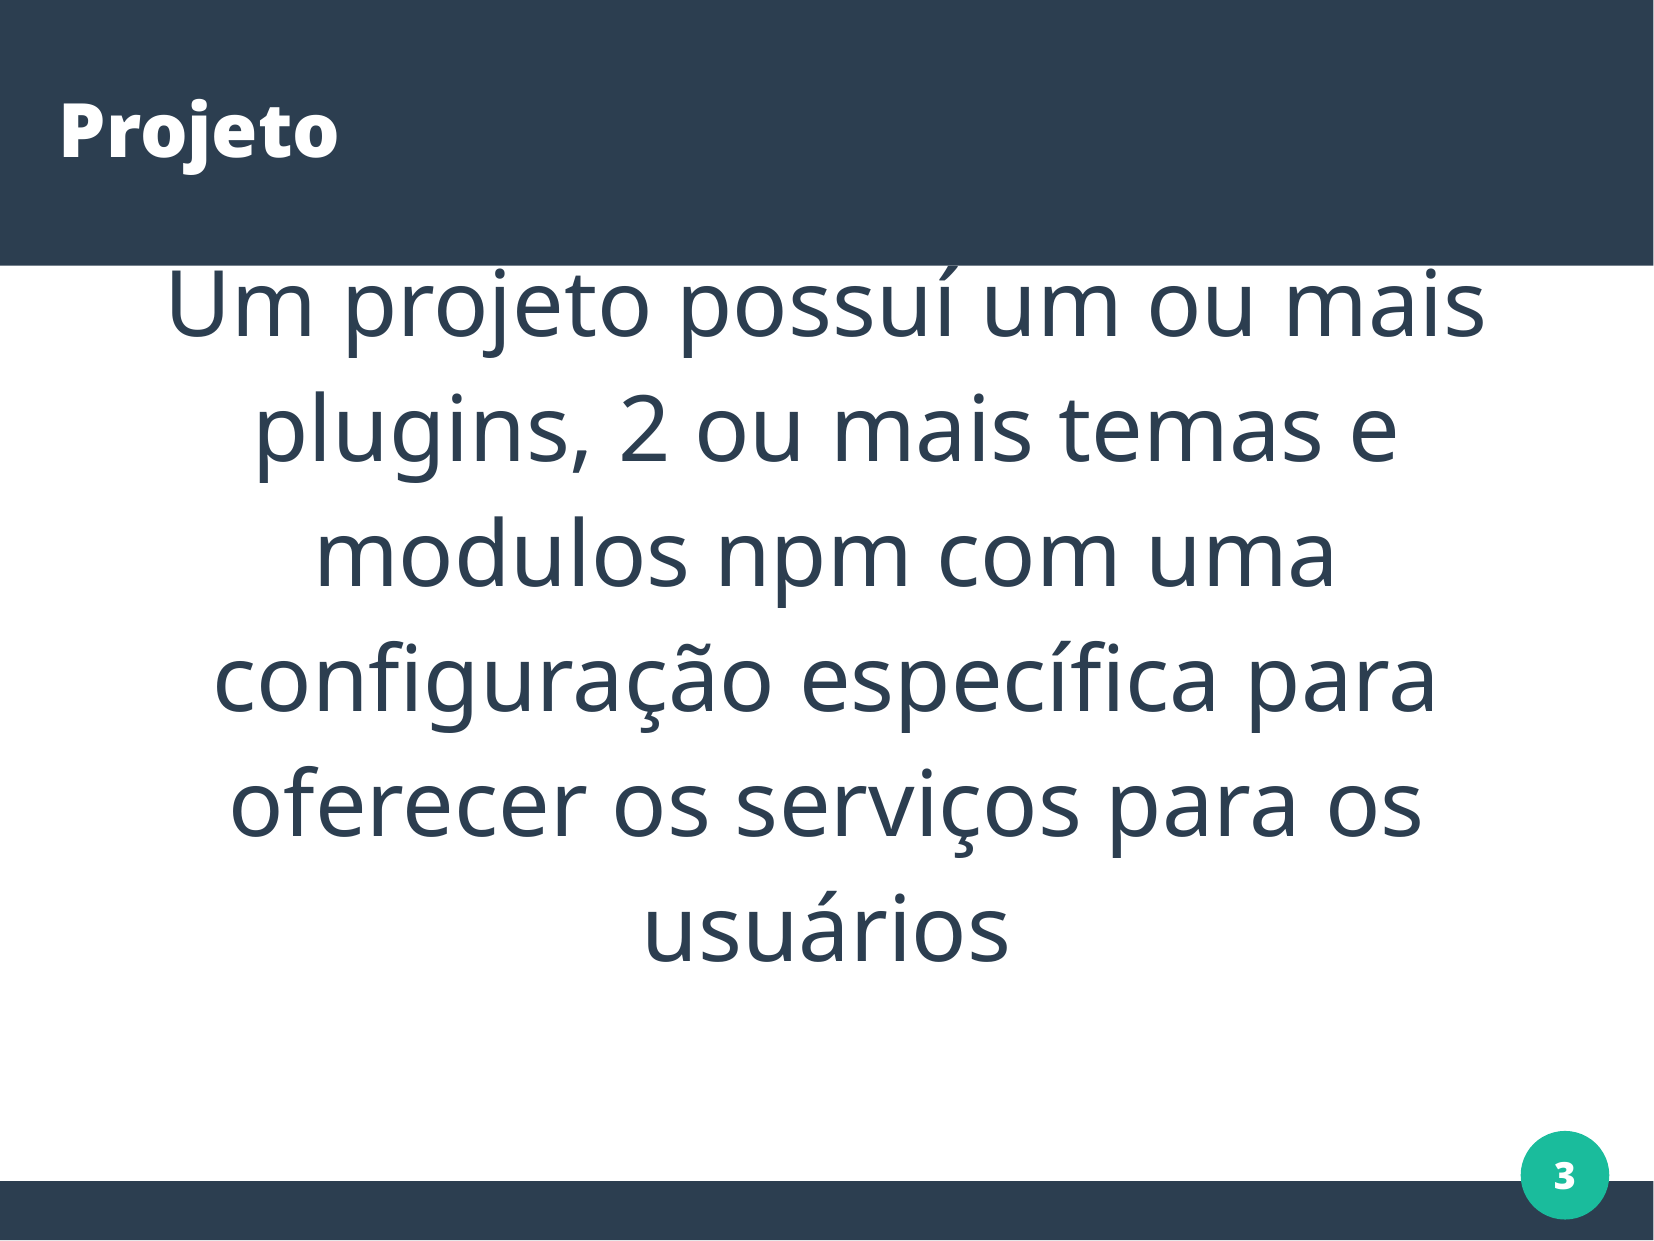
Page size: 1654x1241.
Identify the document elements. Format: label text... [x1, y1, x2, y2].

subtitle Um projeto possuí um ou mais plugins, 2 ou mais temas e modulos npm com uma configuração específica para oferecer os serviços para os usuários [59, 310, 1595, 1167]
title Projeto [59, 49, 1595, 207]
